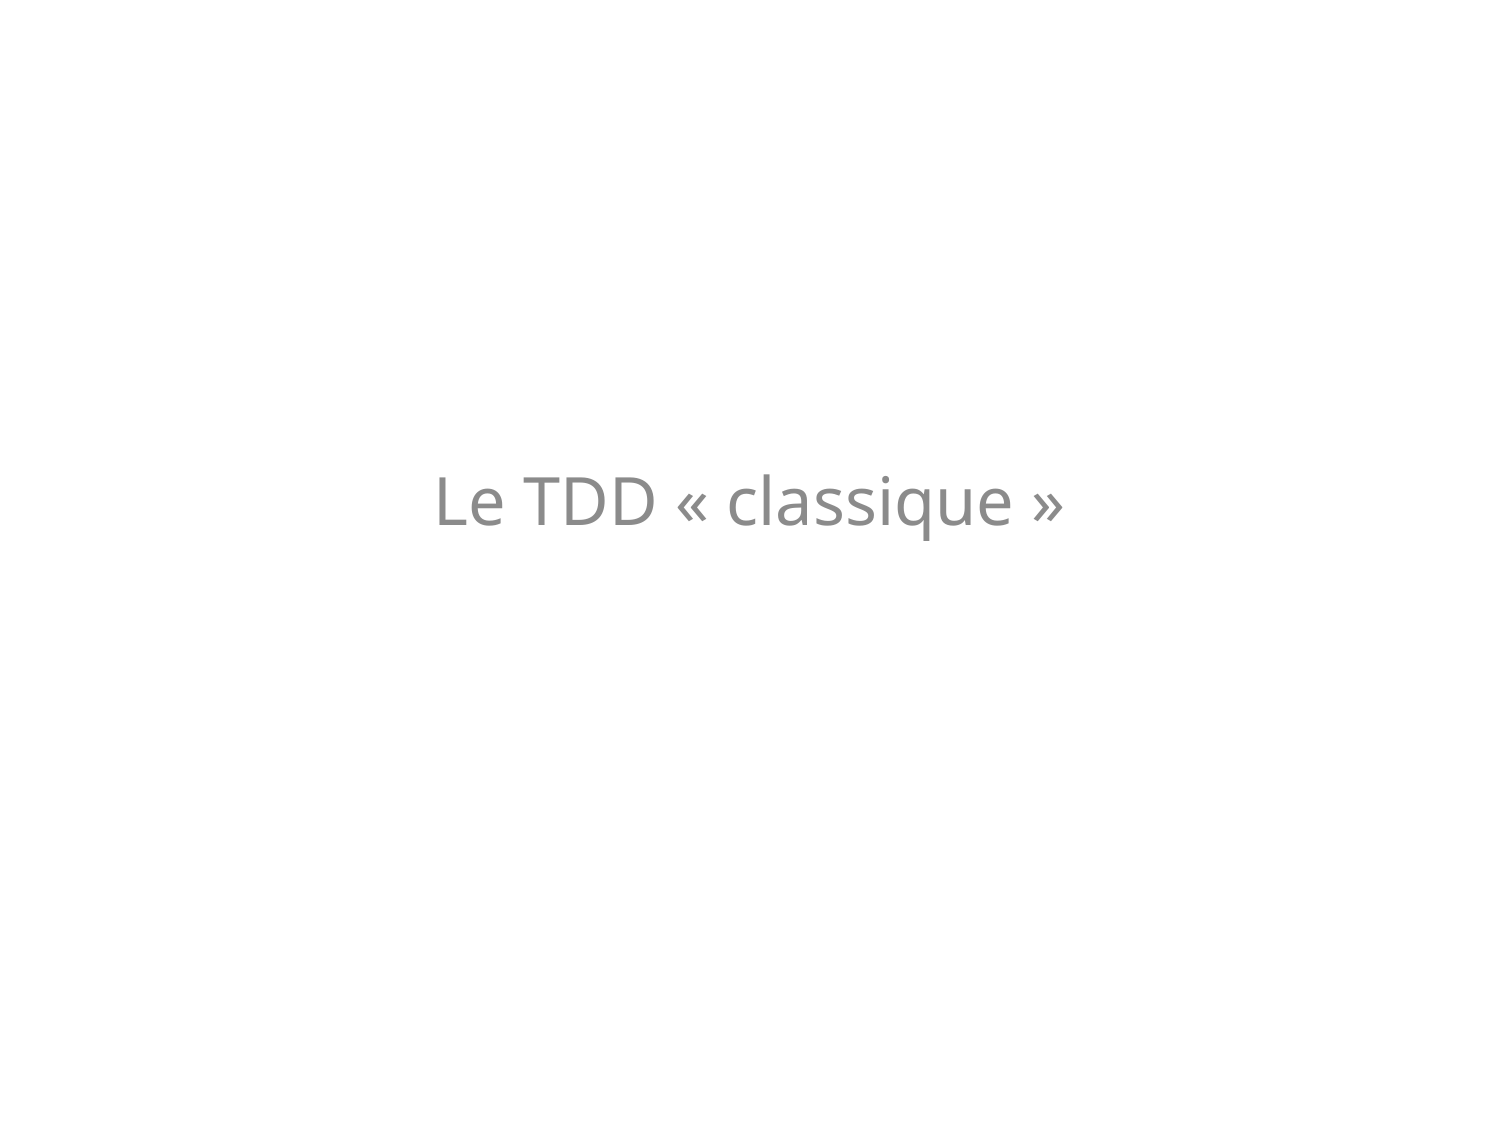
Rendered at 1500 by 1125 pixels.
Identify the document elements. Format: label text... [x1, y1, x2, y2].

list Le TDD « classique » [75, 78, 1425, 1047]
